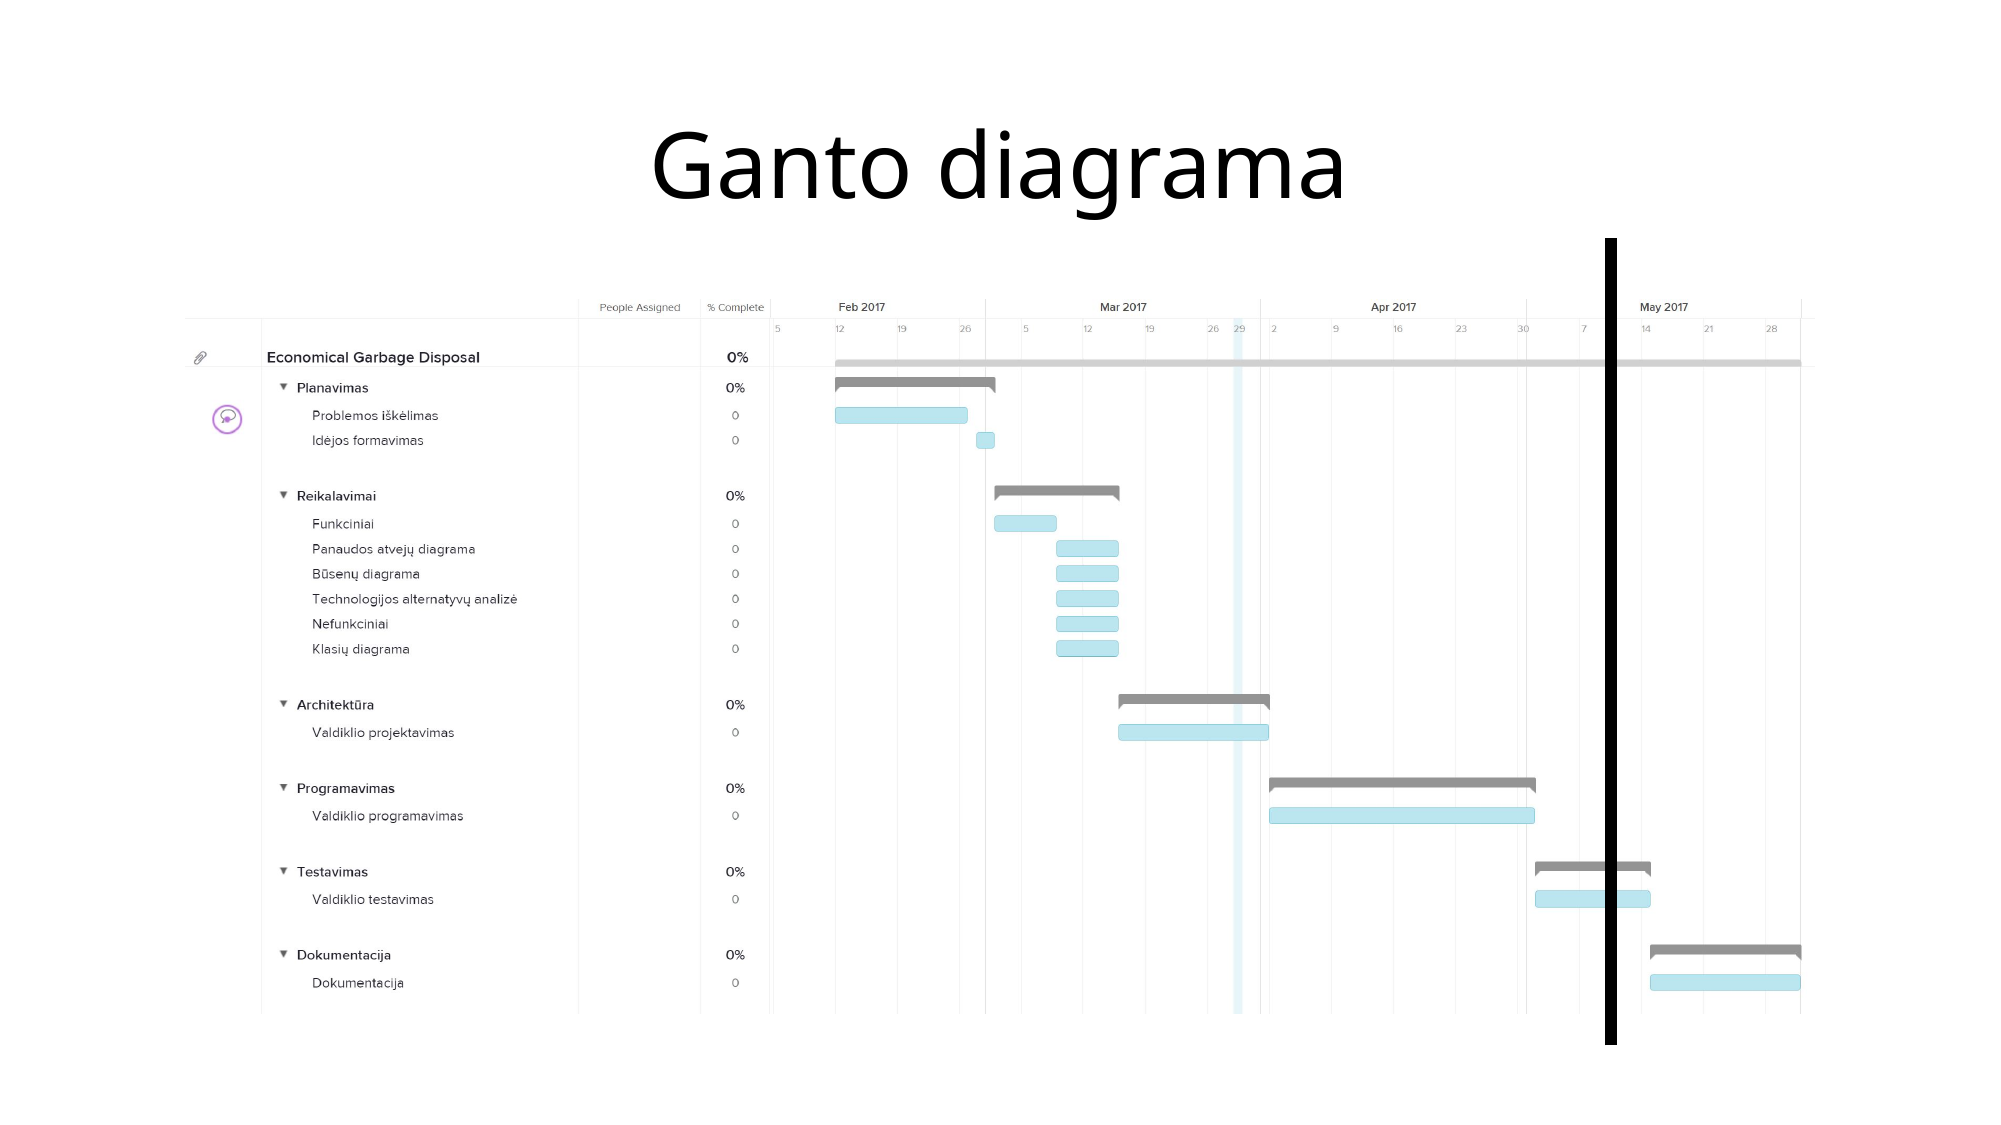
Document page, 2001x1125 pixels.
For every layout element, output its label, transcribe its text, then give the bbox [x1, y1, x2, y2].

title Ganto diagrama [137, 59, 1863, 278]
picture [185, 299, 1605, 1014]
picture [1617, 299, 1815, 1014]
